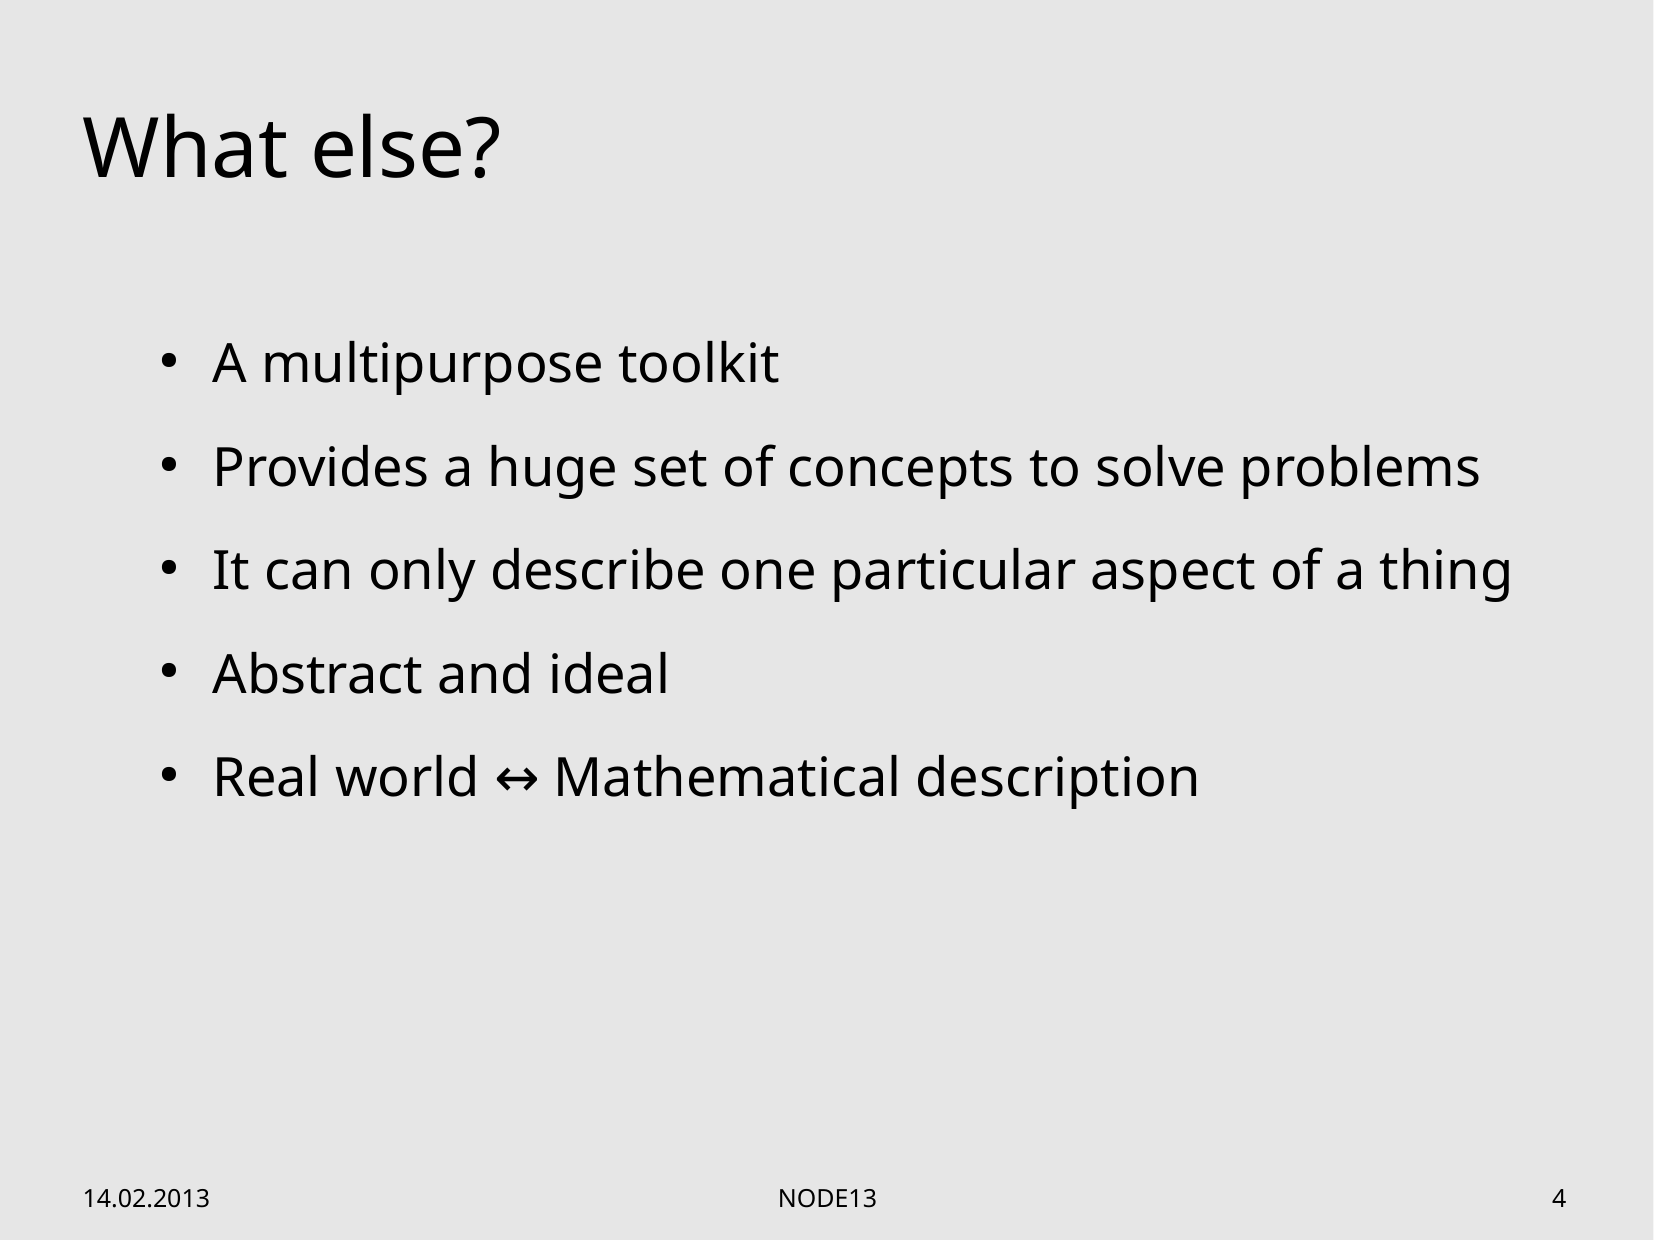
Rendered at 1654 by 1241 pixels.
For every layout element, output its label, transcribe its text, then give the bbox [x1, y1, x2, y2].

list A multipurpose toolkit Provides a huge set of concepts to solve problems It can only describe one particular aspect of a thing Abstract and ideal Real world ↔ Mathematical description [141, 324, 1571, 1094]
title What else? [82, 88, 1571, 250]
